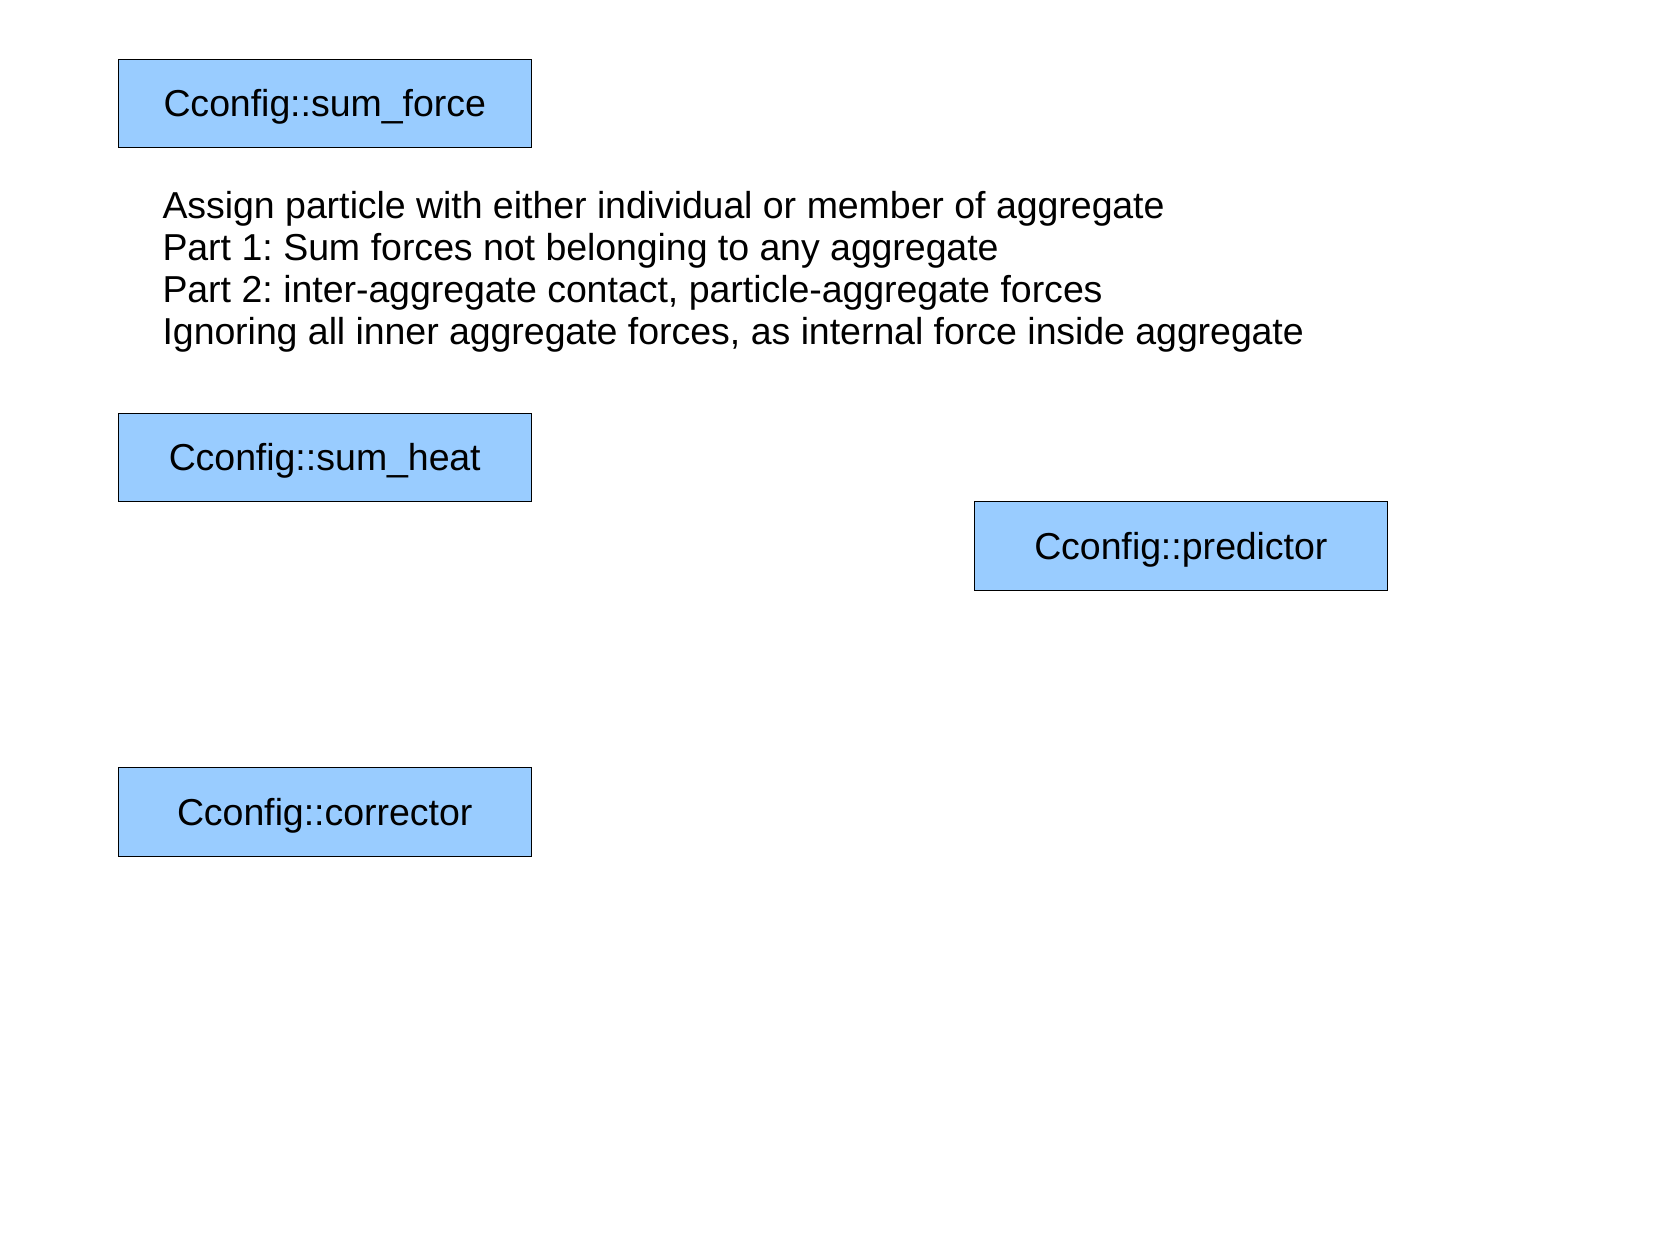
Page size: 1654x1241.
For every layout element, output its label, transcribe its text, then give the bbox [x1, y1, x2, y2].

text_box Cconfig::predictor [974, 501, 1388, 591]
text_box Cconfig::sum_force [118, 59, 532, 148]
text_box Cconfig::corrector [118, 767, 532, 857]
text_box Assign particle with either individual or member of aggregate Part 1: Sum forces not belonging to any aggregate Part 2: inter-aggregate contact, particle-aggregate forces Ignoring all inner aggregate forces, as internal force inside aggregate [147, 177, 1319, 360]
text_box Cconfig::sum_heat [118, 413, 532, 502]
